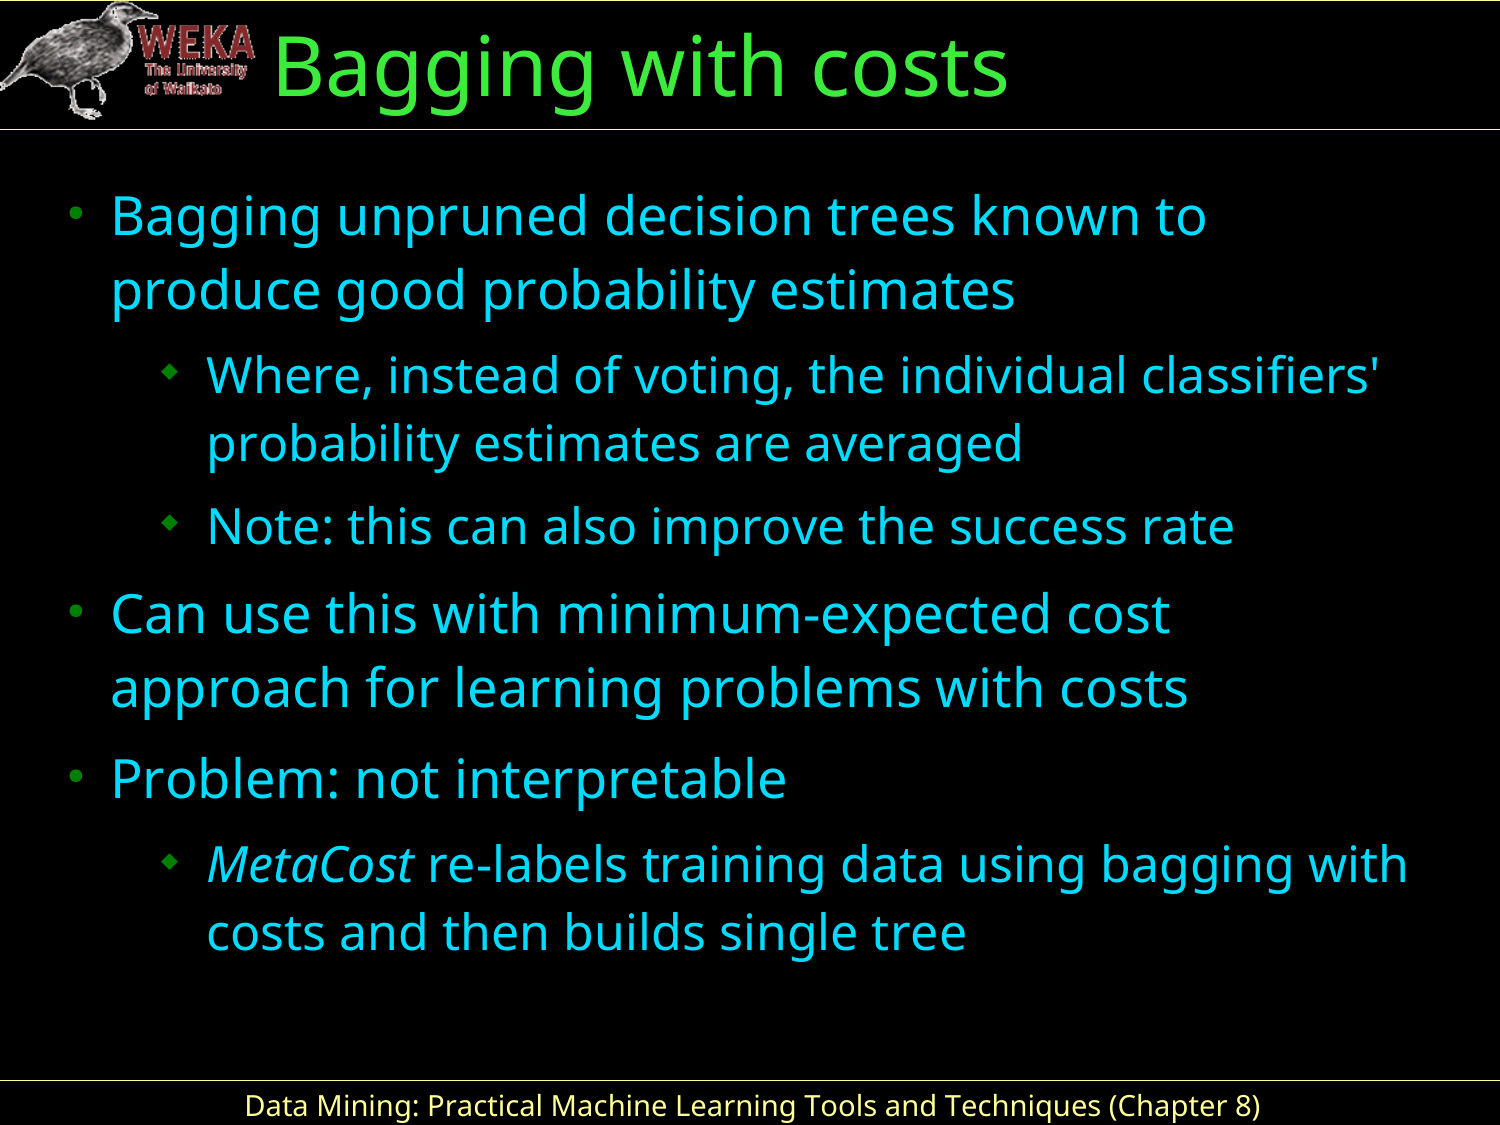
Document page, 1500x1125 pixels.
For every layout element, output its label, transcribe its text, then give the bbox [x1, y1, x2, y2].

title Bagging with costs [263, 0, 1500, 159]
list Bagging unpruned decision trees known to produce good probability estimates Where, instead of voting, the individual classifiers' probability estimates are averaged Note: this can also improve the success rate Can use this with minimum-expected cost approach for learning problems with costs Problem: not interpretable MetaCost re-labels training data using bagging with costs and then builds single tree [67, 177, 1418, 1093]
picture [0, 1, 263, 129]
